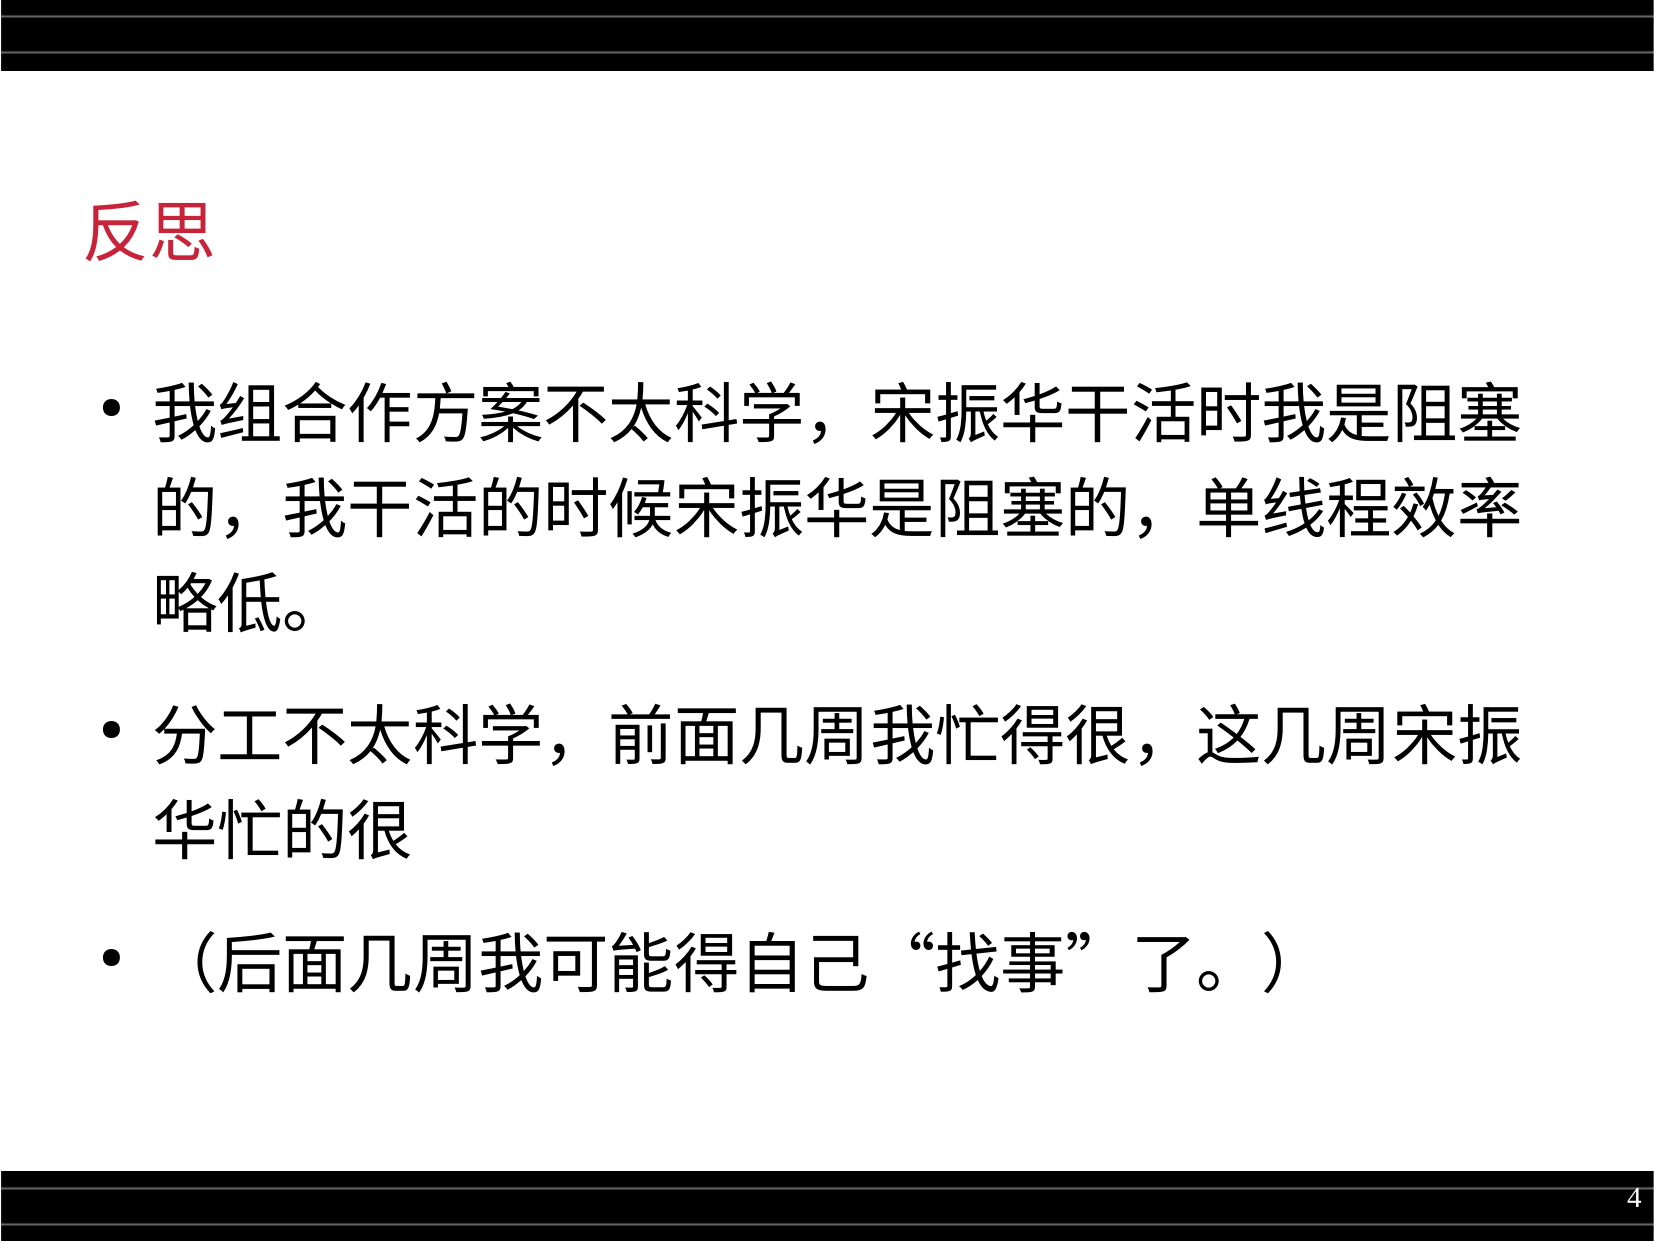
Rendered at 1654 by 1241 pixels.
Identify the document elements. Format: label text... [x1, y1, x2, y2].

picture [1, 0, 1654, 71]
picture [1, 1171, 1654, 1241]
title 反思 [82, 123, 1571, 331]
list 我组合作方案不太科学，宋振华干活时我是阻塞的，我干活的时候宋振华是阻塞的，单线程效率略低。 分工不太科学，前面几周我忙得很，这几周宋振华忙的很 （后面几周我可能得自己“找事”了。） [82, 362, 1571, 1010]
